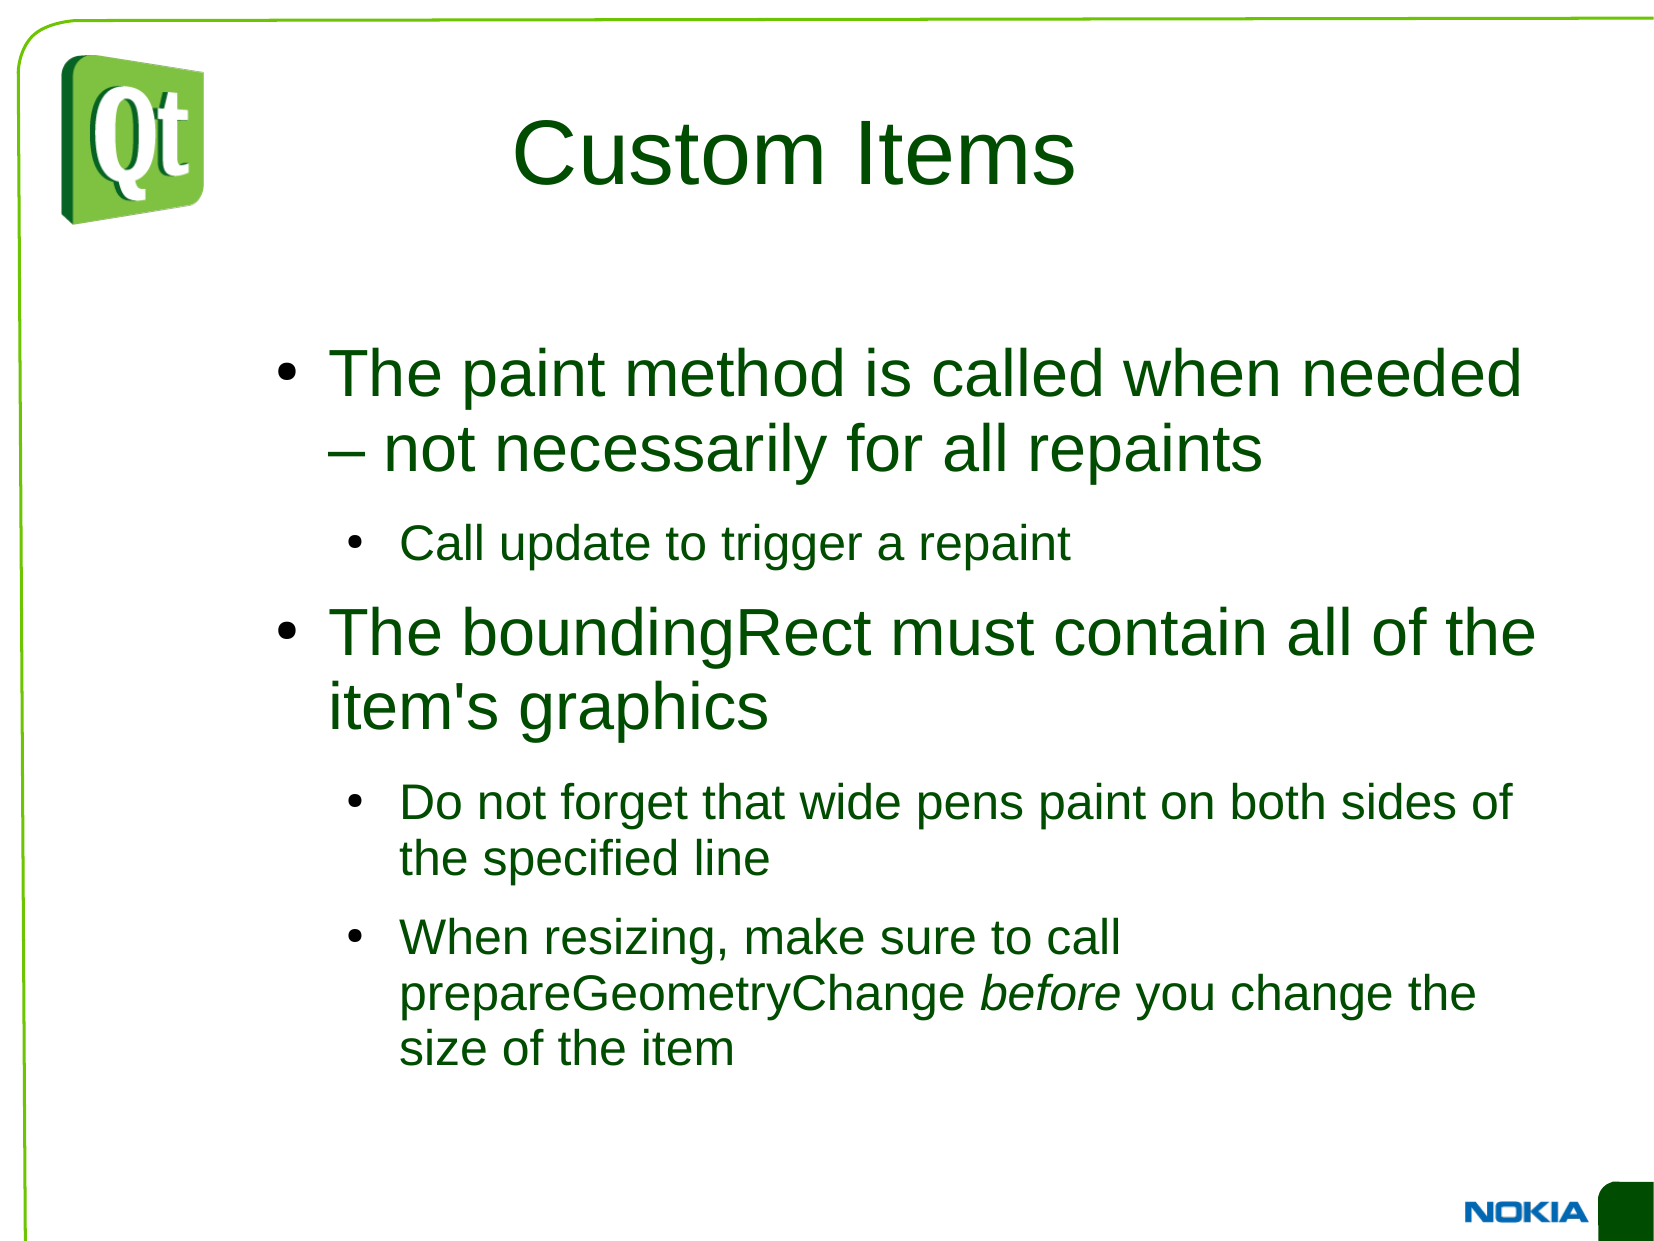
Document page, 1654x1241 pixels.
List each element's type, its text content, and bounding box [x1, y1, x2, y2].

picture [1465, 1201, 1589, 1223]
title Custom Items [257, 49, 1333, 257]
picture [61, 55, 204, 225]
list The paint method is called when needed – not necessarily for all repaints Call update to trigger a repaint The boundingRect must contain all of the item's graphics Do not forget that wide pens paint on both sides of the specified line When resizing, make sure to call prepareGeometryChange before you change the size of the item [257, 336, 1577, 1085]
